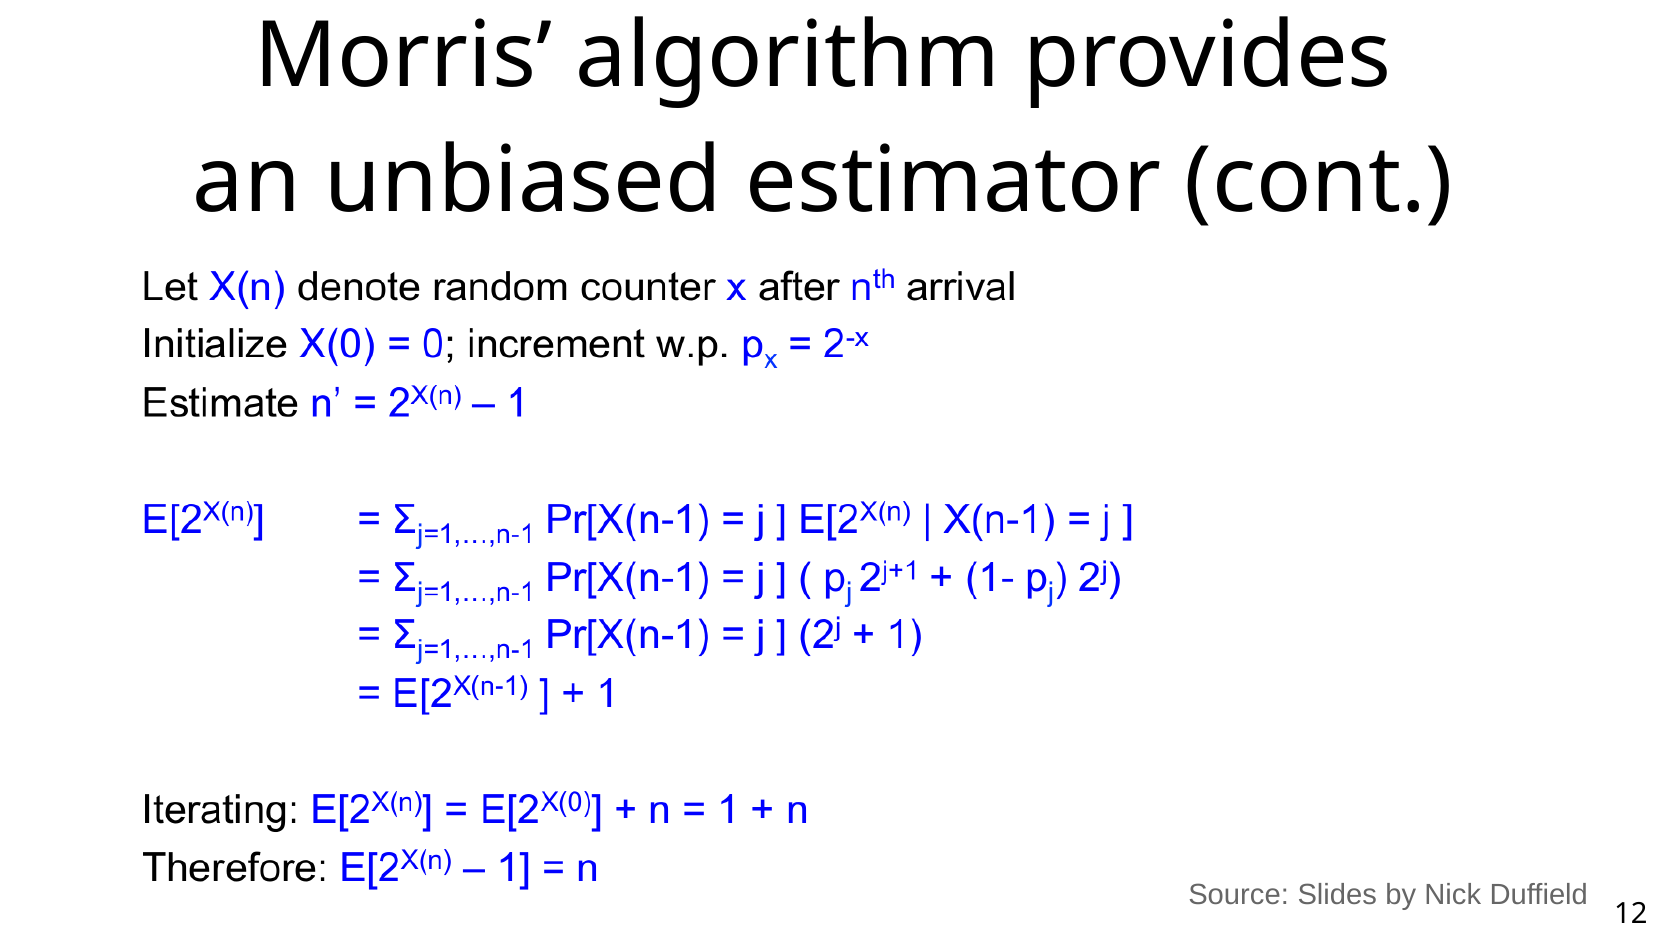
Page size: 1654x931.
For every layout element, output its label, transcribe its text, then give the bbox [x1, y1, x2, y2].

title Morris’ algorithm provides an unbiased estimator (cont.) [2, 1, 1646, 226]
picture [115, 238, 1151, 907]
text_box Source: Slides by Nick Duffield [940, 870, 1604, 919]
